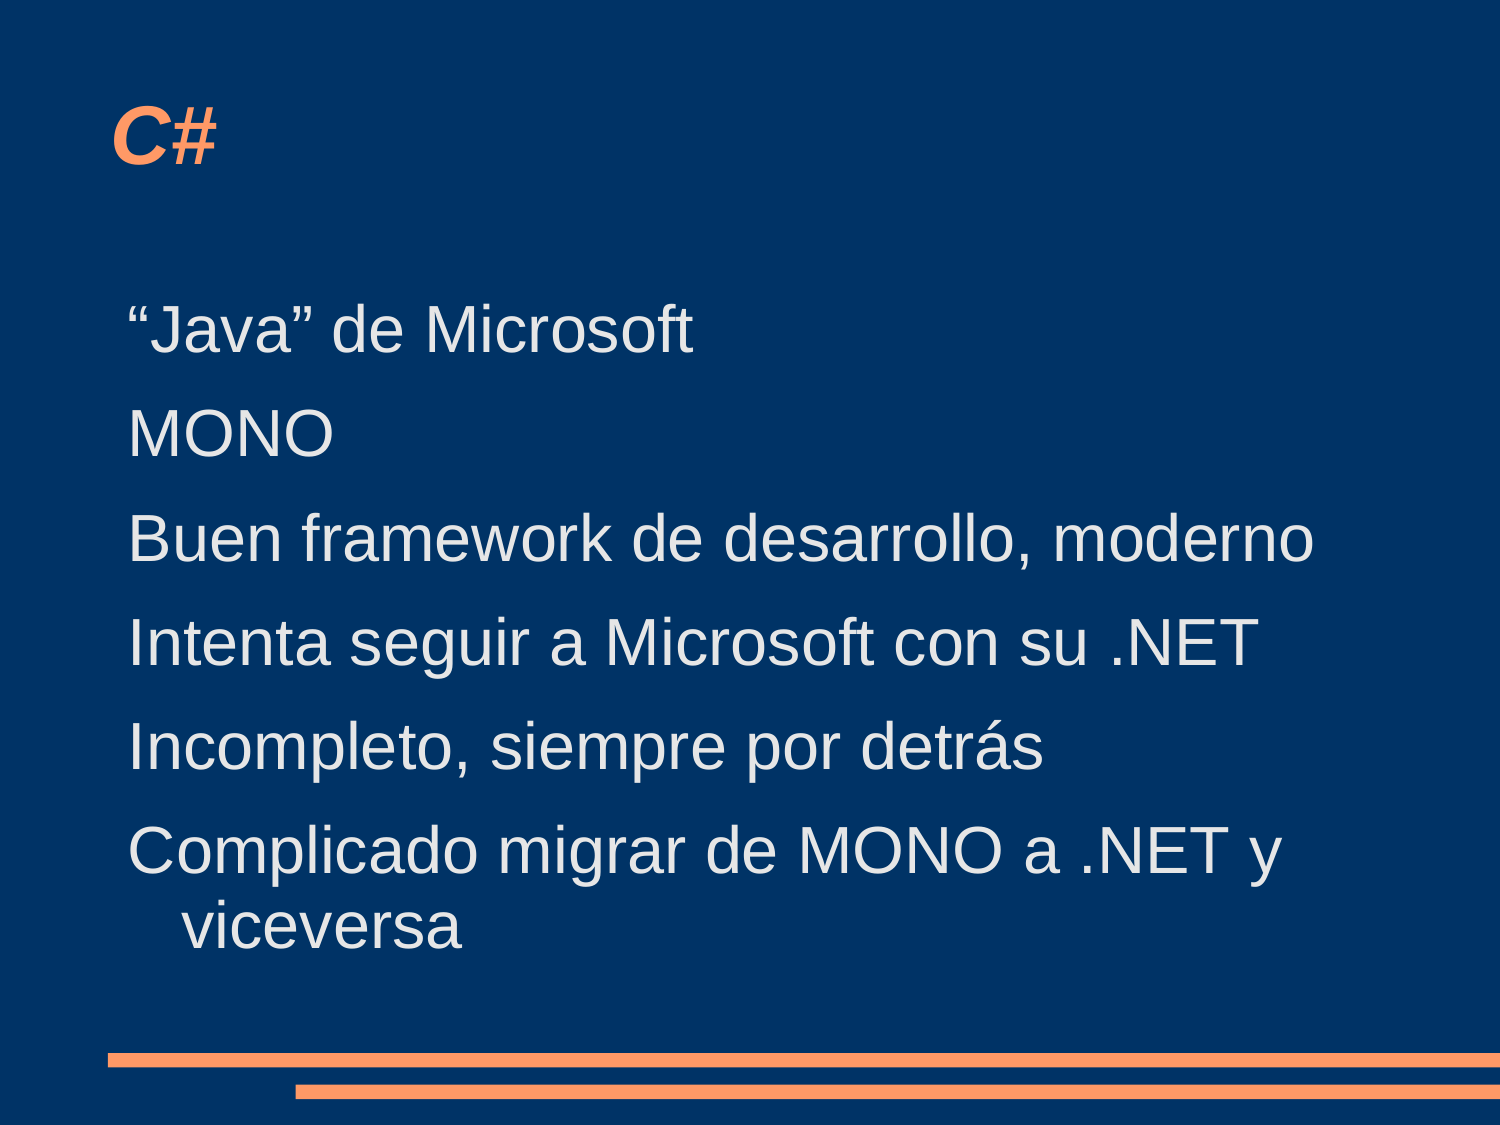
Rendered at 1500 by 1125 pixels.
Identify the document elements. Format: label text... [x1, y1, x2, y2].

list “Java” de Microsoft MONO Buen framework de desarrollo, moderno Intenta seguir a Microsoft con su .NET Incompleto, siempre por detrás Complicado migrar de MONO a .NET y viceversa [110, 292, 1416, 1027]
title C# [110, 41, 1392, 230]
